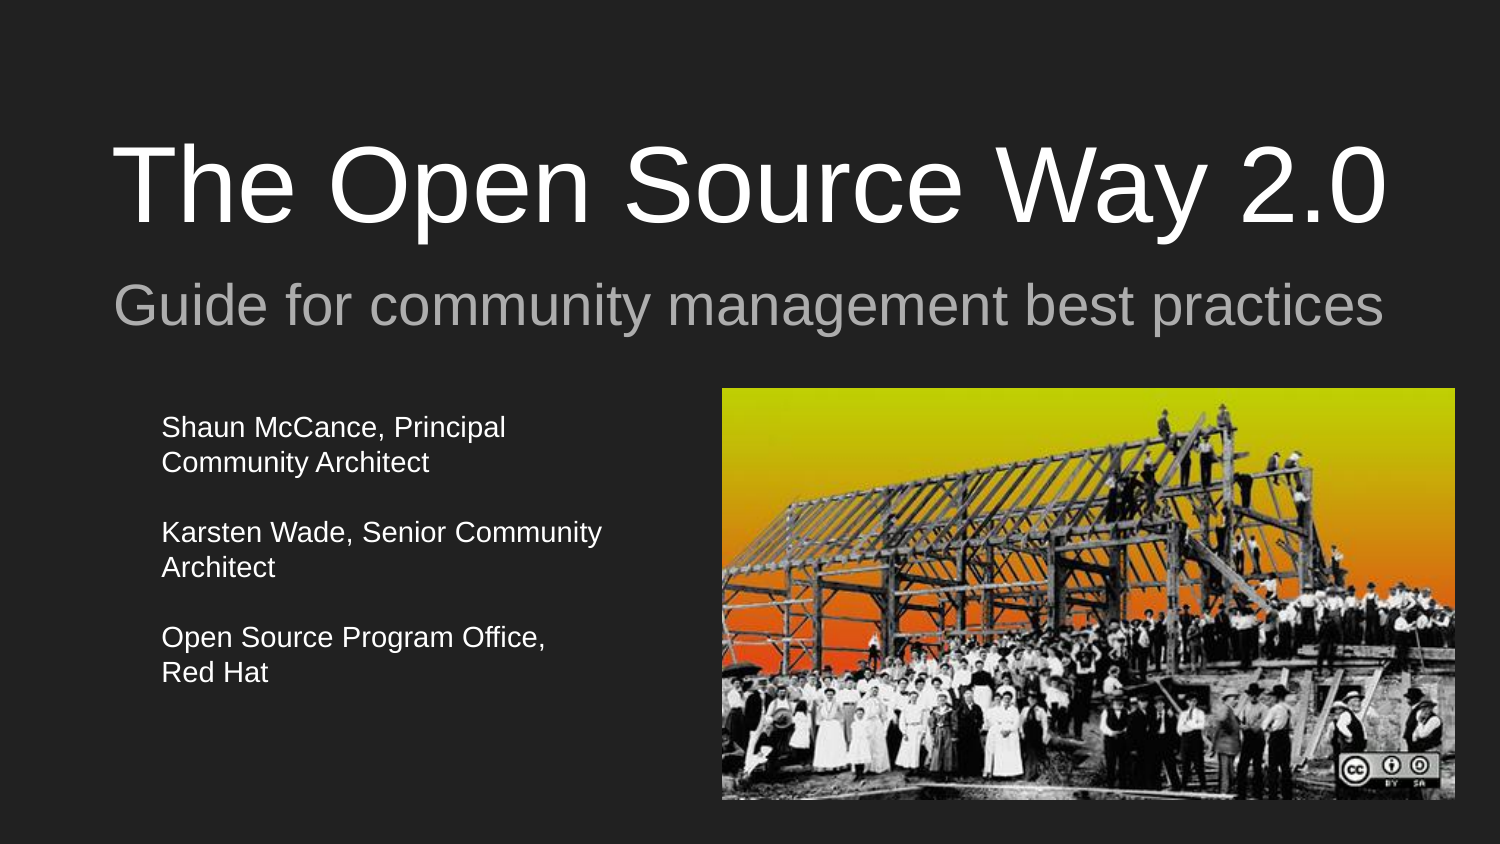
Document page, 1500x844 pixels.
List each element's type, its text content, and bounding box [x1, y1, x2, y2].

subtitle Guide for community management best practices [51, 252, 1449, 383]
text_box Shaun McCance, Principal Community Architect Karsten Wade, Senior Community Architect Open Source Program Office, Red Hat [146, 393, 664, 800]
picture [722, 388, 1455, 800]
title The Open Source Way 2.0 [51, 103, 1449, 252]
